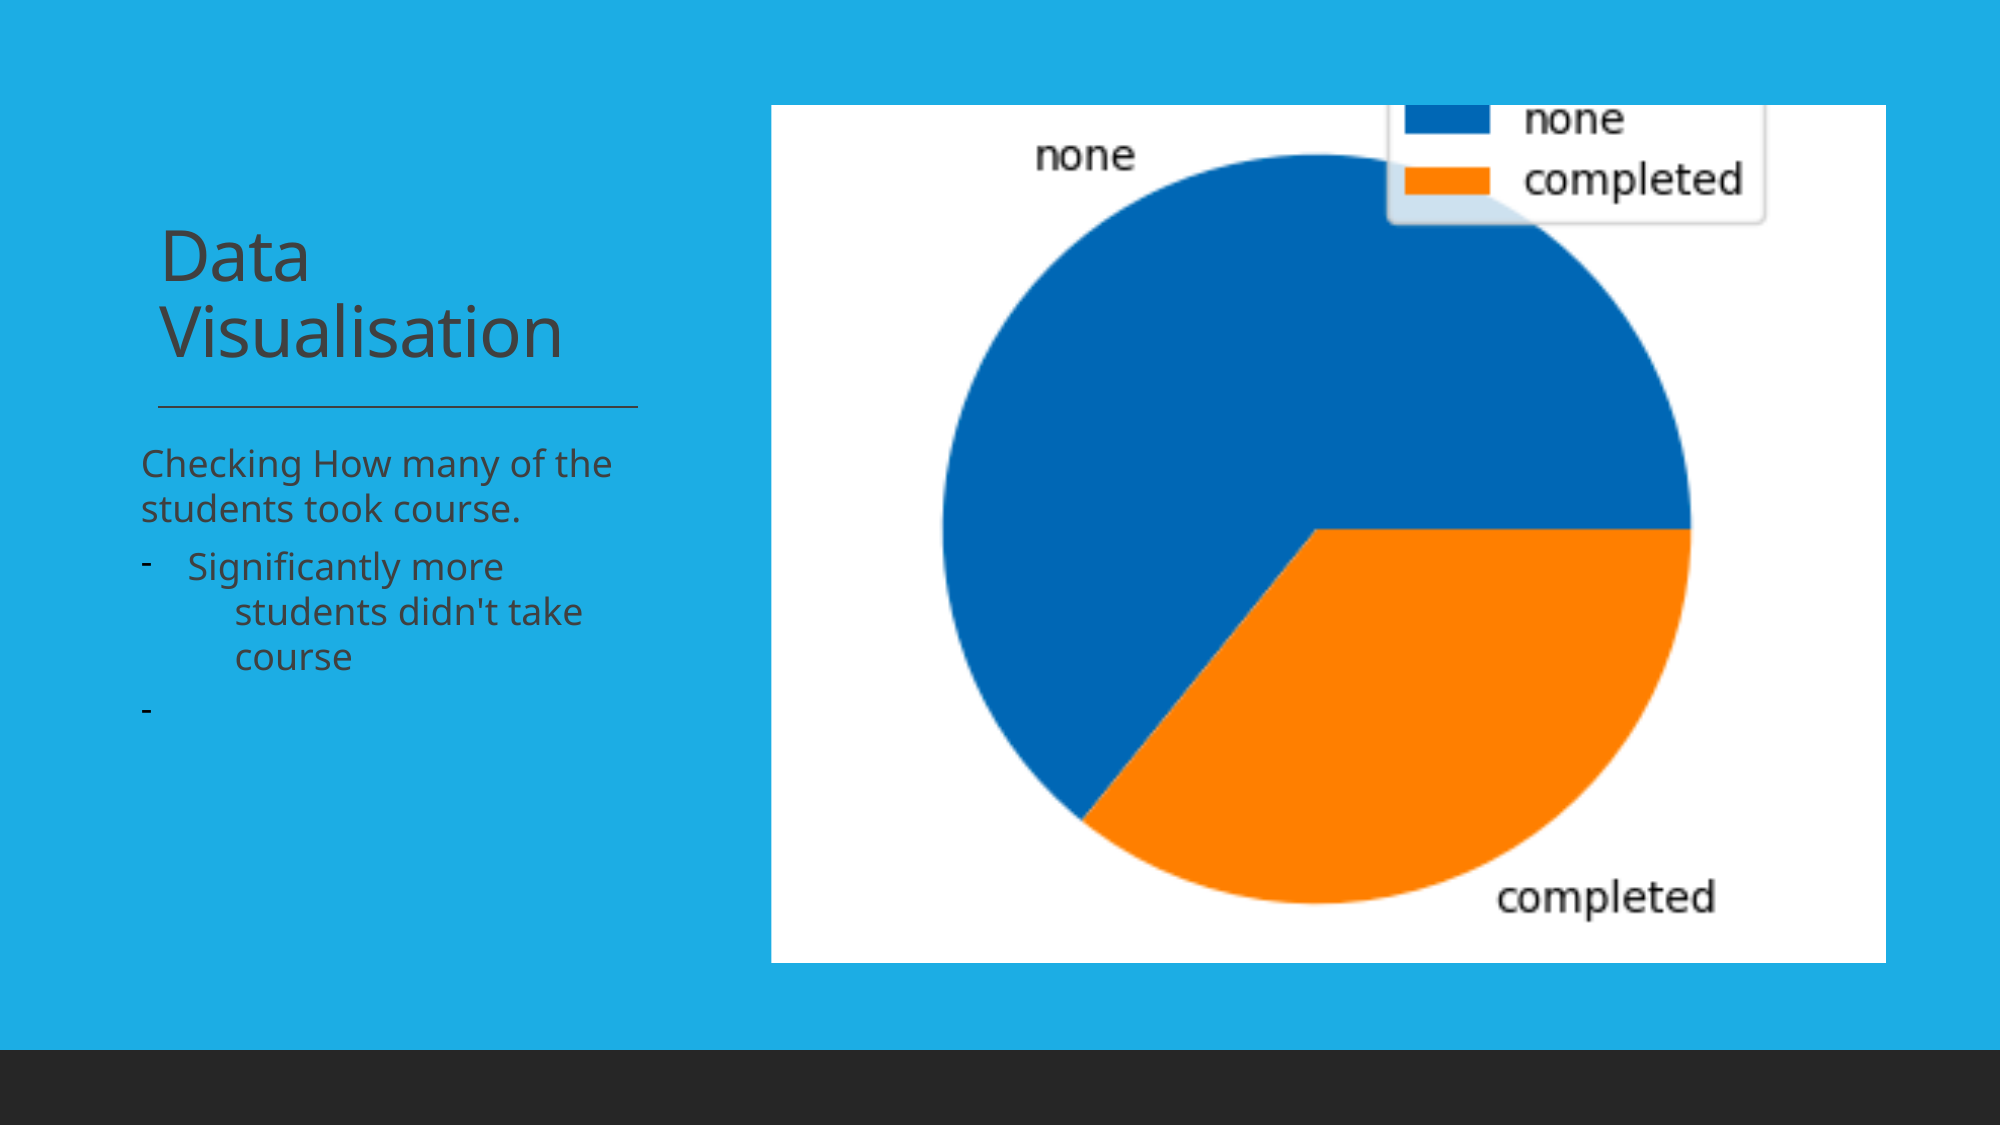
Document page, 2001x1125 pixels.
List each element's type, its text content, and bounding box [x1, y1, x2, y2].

title Data Visualisation [144, 105, 666, 381]
picture [771, 105, 1886, 963]
text_box Checking How many of the students took course. Significantly more students didn't take course [140, 432, 667, 963]
text_box [0, 0, 2000, 1125]
